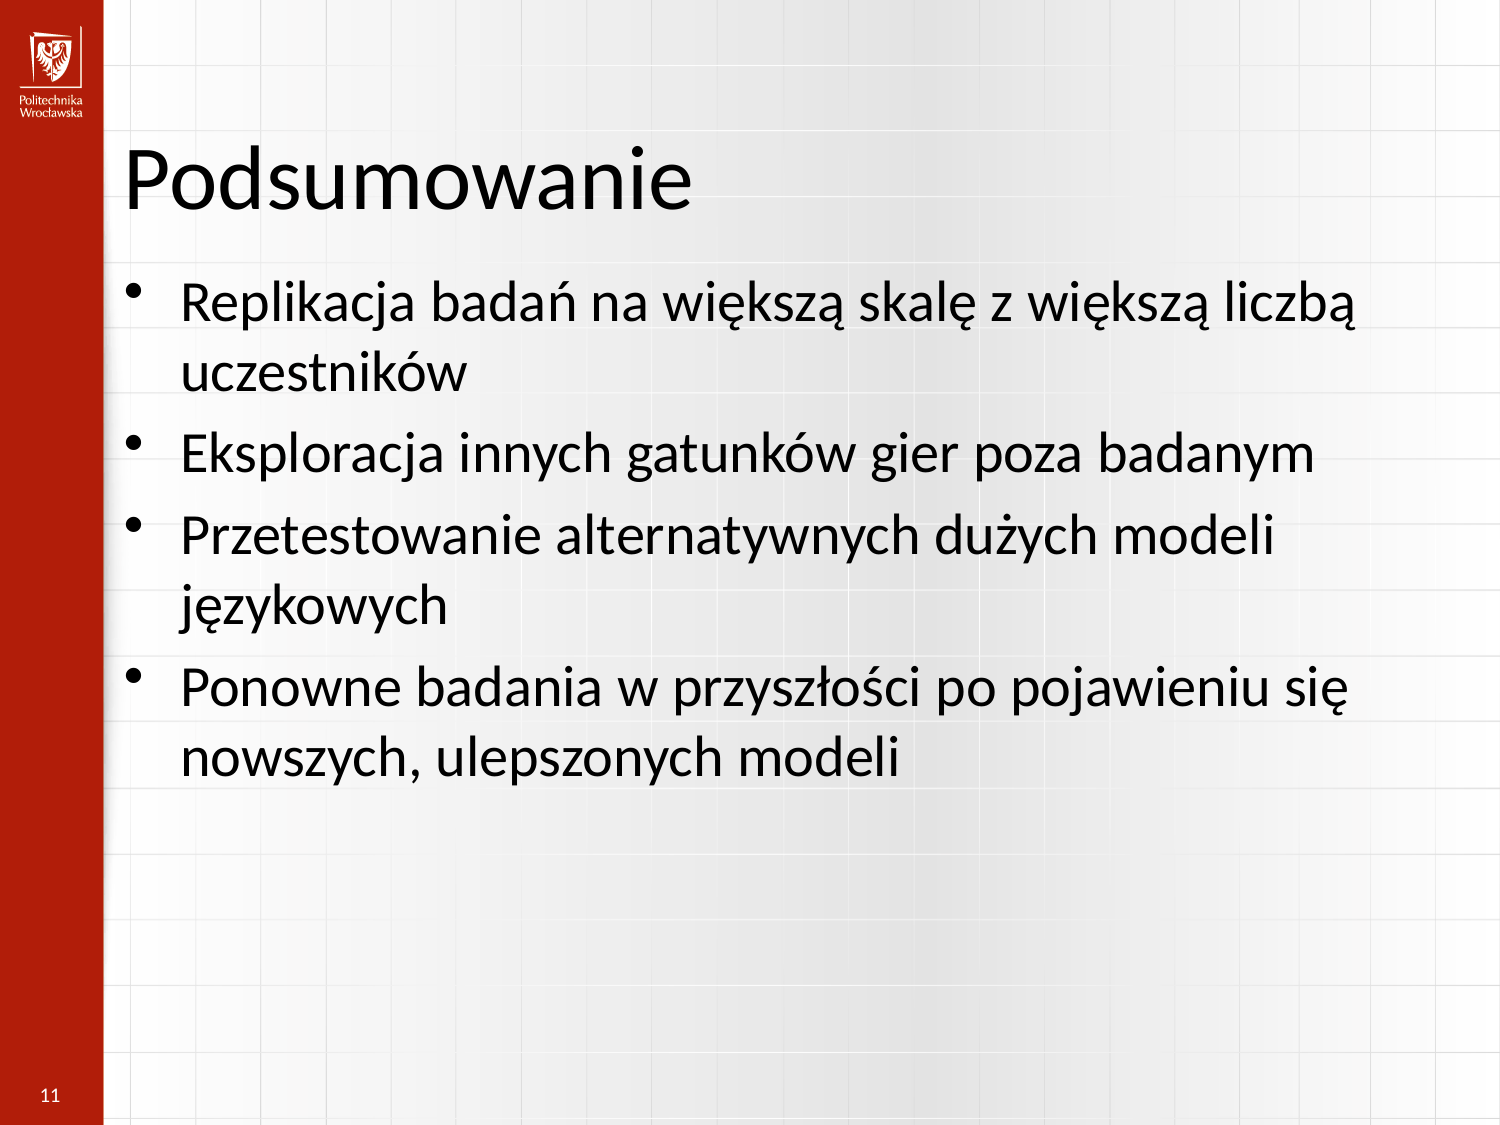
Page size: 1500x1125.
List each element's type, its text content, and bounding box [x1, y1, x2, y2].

list Replikacja badań na większą skalę z większą liczbą uczestników Eksploracja innych gatunków gier poza badanym Przetestowanie alternatywnych dużych modeli językowych Ponowne badania w przyszłości po pojawieniu się nowszych, ulepszonych modeli [123, 255, 1480, 1118]
list Podsumowanie [123, 101, 1483, 244]
picture [0, 0, 1500, 1125]
